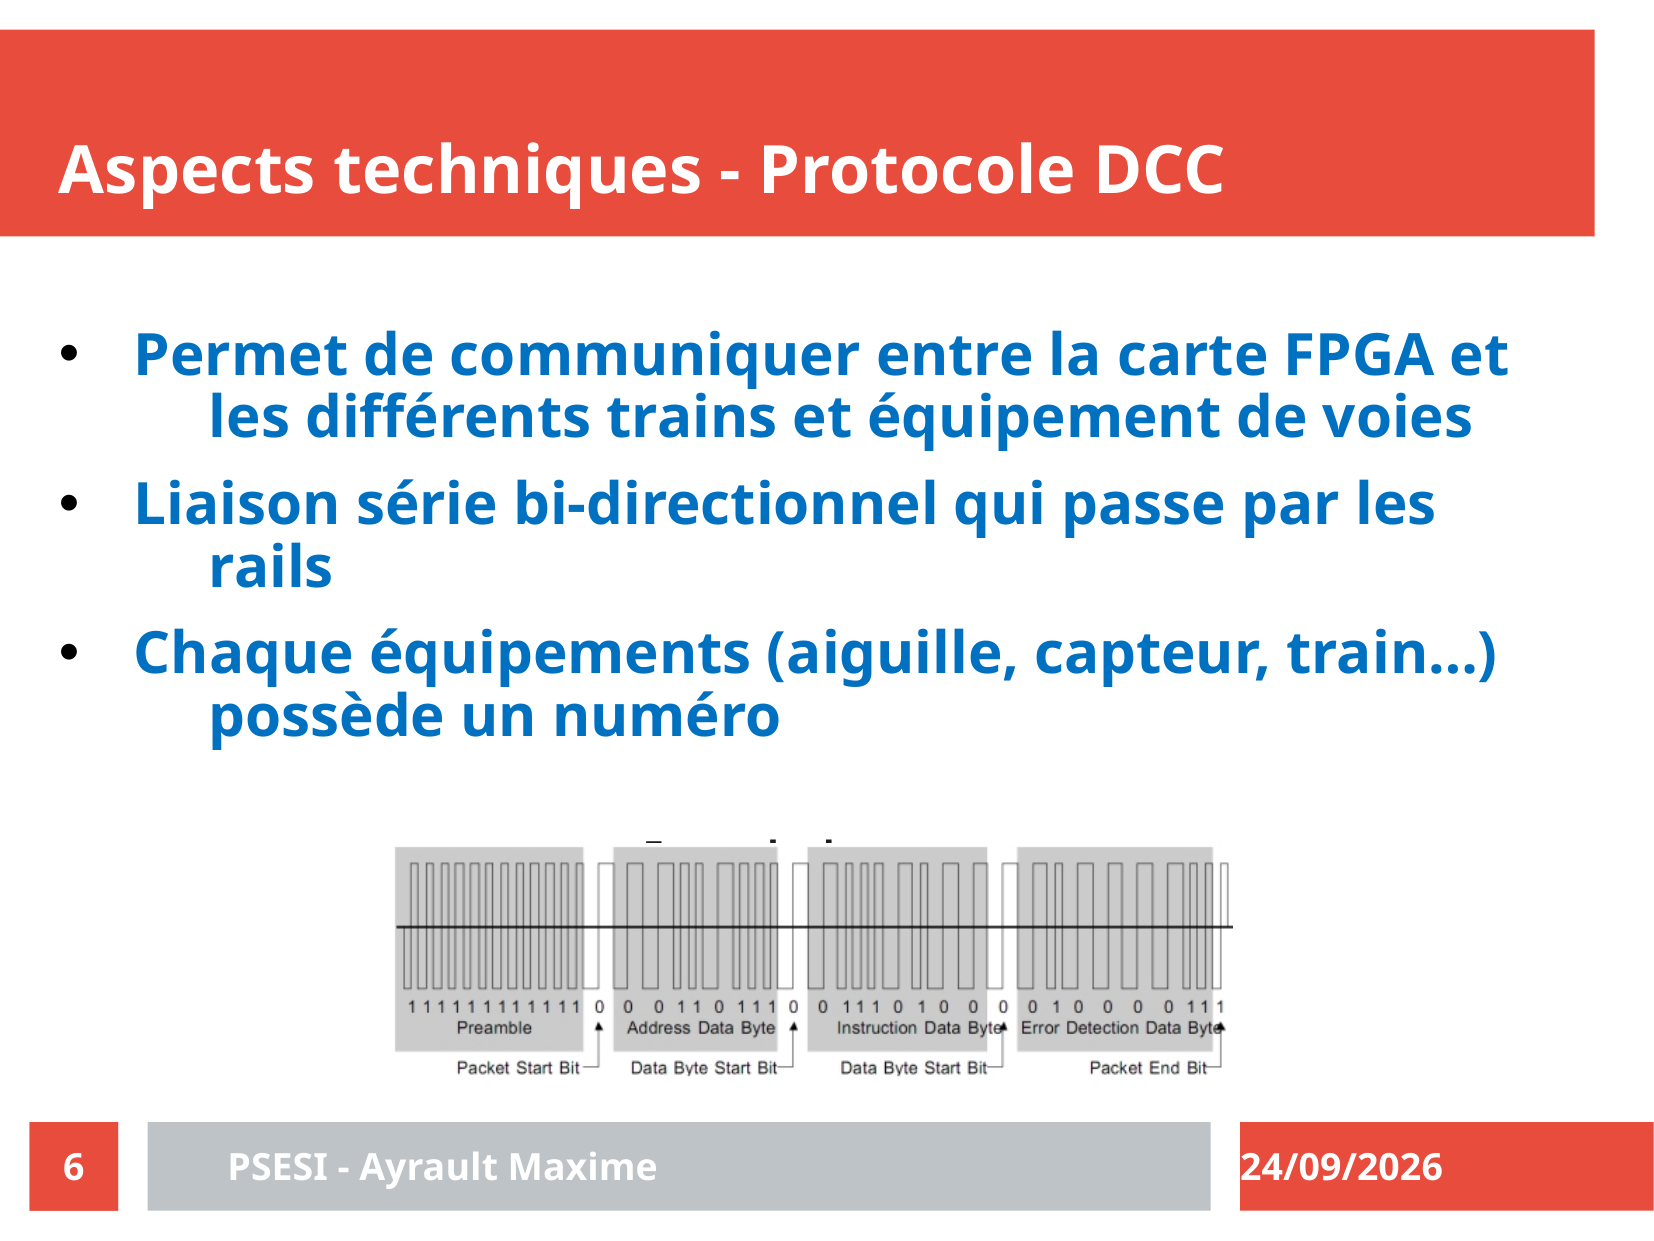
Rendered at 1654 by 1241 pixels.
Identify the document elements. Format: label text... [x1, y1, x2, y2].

text_box 2017/3/6 [1240, 1122, 1625, 1211]
text_box PSESI - Ayrault Maxime [177, 1122, 709, 1211]
text_box [29, 1122, 119, 1211]
list Permet de communiquer entre la carte FPGA et les différents trains et équipement de voies Liaison série bi-directionnel qui passe par les rails Chaque équipements (aiguille, capteur, train…) possède un numéro Exemple de trame [59, 324, 1565, 1093]
title Aspects techniques - Protocole DCC [59, 59, 1595, 207]
picture [391, 843, 1233, 1080]
